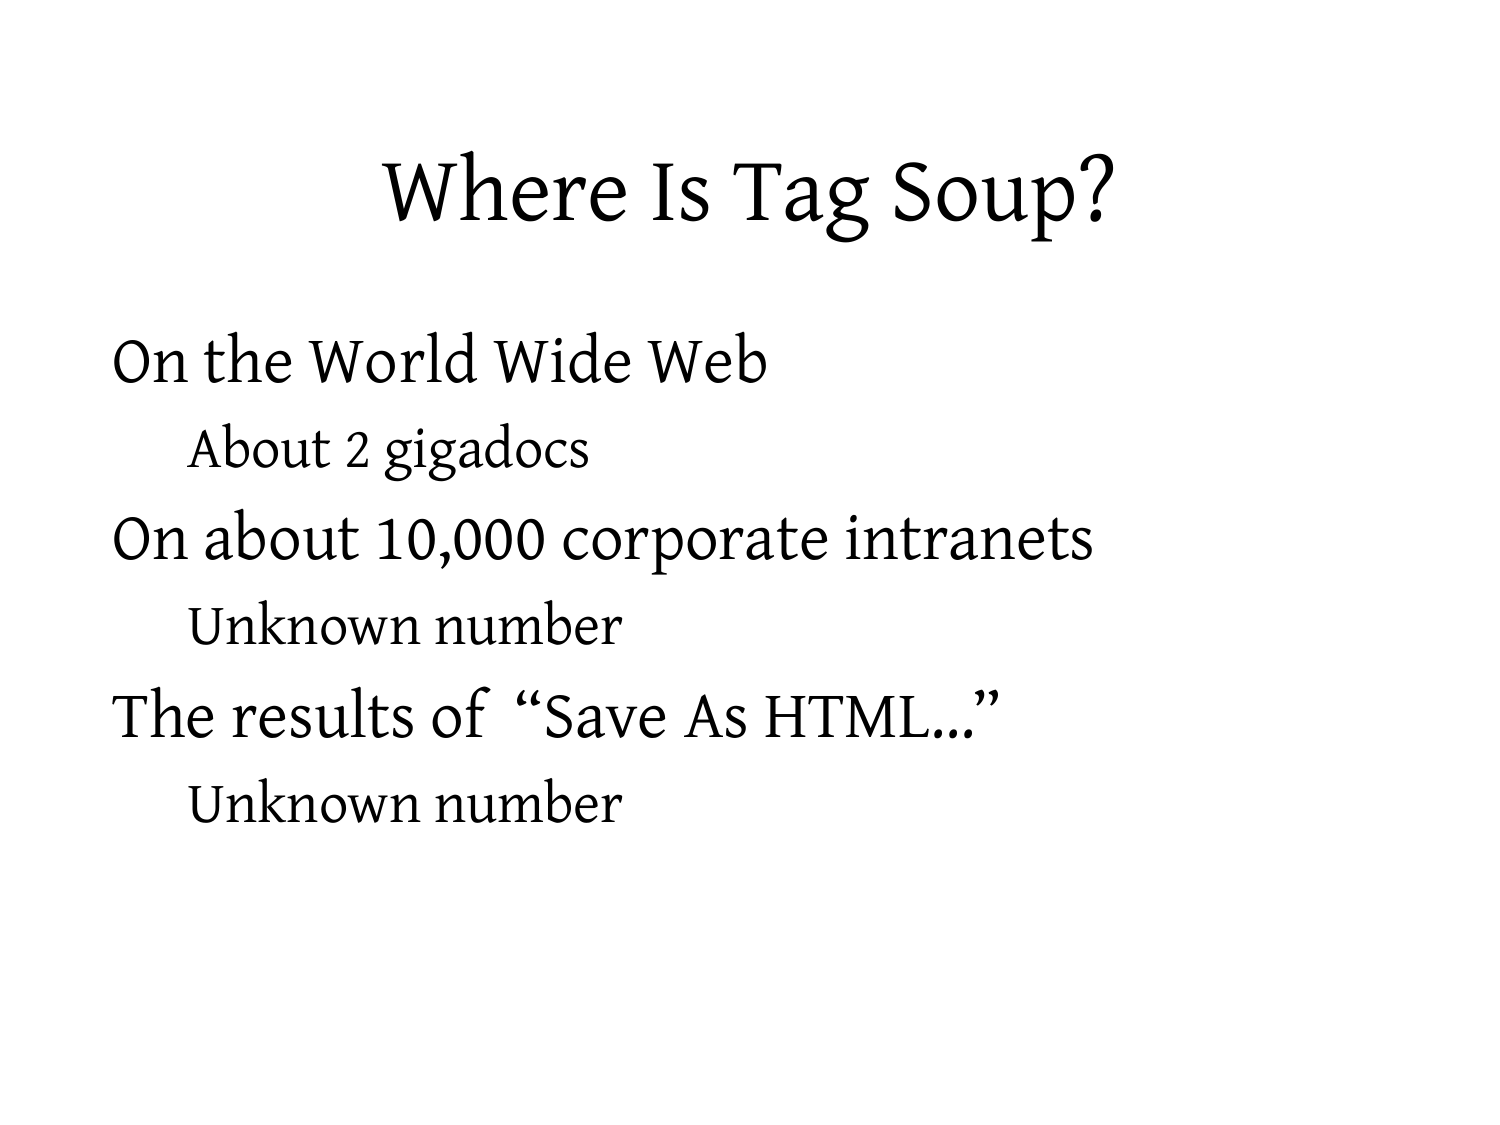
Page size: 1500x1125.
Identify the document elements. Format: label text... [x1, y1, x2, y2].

list On the World Wide Web About 2 gigadocs On about 10,000 corporate intranets Unknown number The results of “Save As HTML...” Unknown number [112, 324, 1387, 1000]
title Where Is Tag Soup? [112, 99, 1387, 288]
